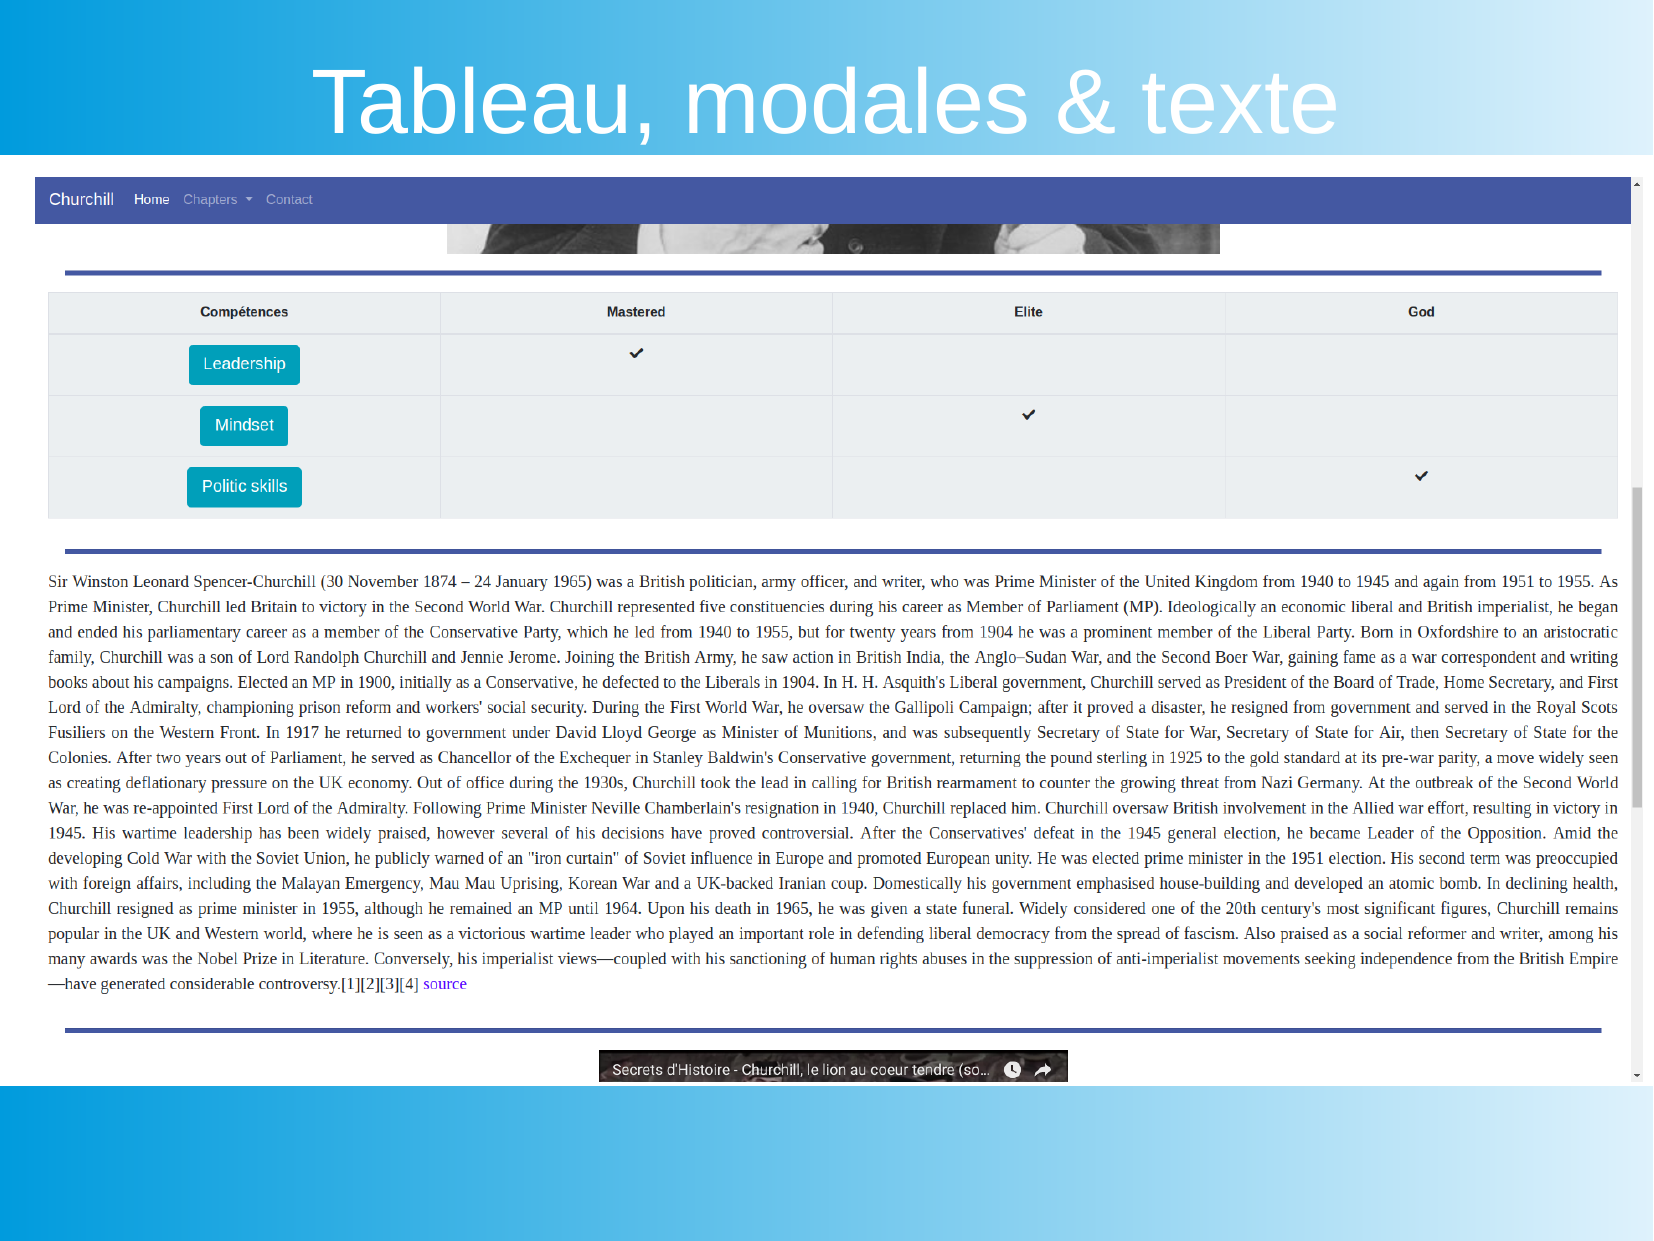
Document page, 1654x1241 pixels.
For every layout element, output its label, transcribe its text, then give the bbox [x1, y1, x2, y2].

picture [35, 177, 1643, 1082]
title Tableau, modales & texte [82, 49, 1571, 155]
